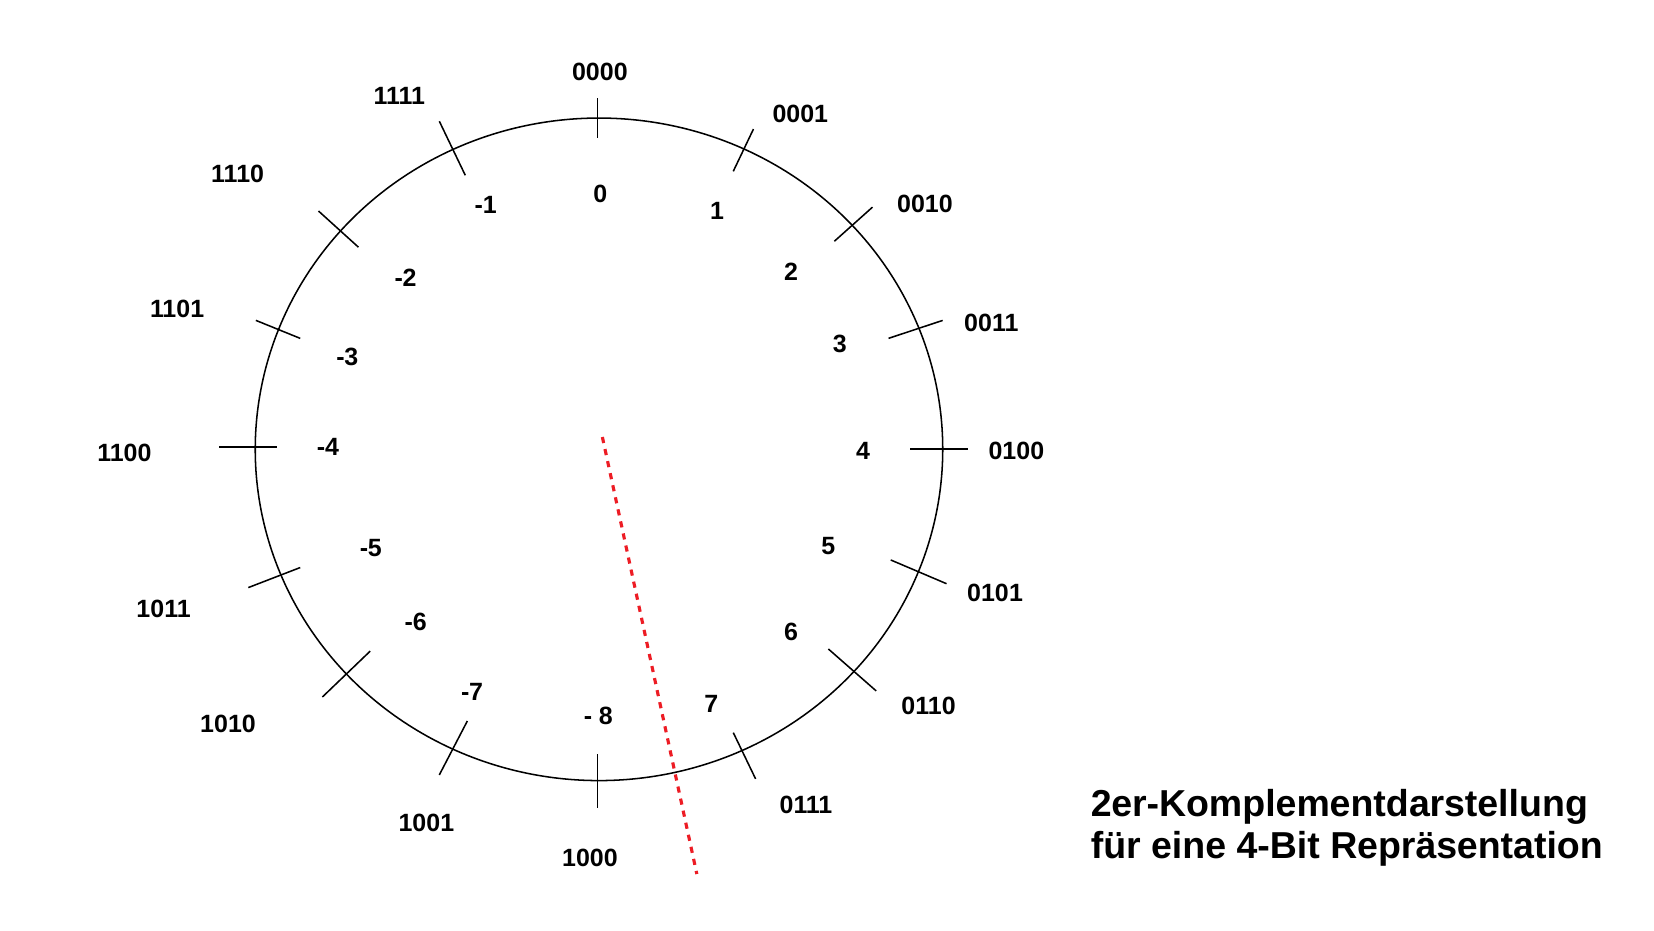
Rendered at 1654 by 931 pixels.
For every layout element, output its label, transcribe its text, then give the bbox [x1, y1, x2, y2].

text_box 1101 [135, 284, 220, 330]
text_box -7 [446, 668, 499, 714]
text_box -4 [302, 422, 354, 469]
text_box 0110 [886, 681, 971, 728]
text_box 0111 [764, 781, 848, 827]
text_box 1000 [547, 833, 634, 880]
text_box 0000 [557, 47, 643, 93]
text_box 1 [695, 187, 740, 233]
text_box -1 [459, 181, 512, 227]
text_box - 8 [568, 691, 628, 737]
text_box 1100 [82, 428, 167, 475]
text_box 1010 [185, 699, 272, 745]
text_box 7 [689, 679, 734, 726]
text_box 0001 [757, 89, 844, 136]
text_box 2er-Komplementdarstellung für eine 4-Bit Repräsentation [1075, 775, 1619, 875]
text_box 6 [769, 607, 814, 654]
text_box 5 [806, 522, 851, 568]
text_box 1001 [383, 798, 470, 845]
text_box 0011 [949, 298, 1034, 344]
text_box 0010 [882, 179, 968, 225]
text_box -5 [345, 524, 397, 570]
text_box 4 [841, 426, 886, 473]
text_box 1110 [196, 150, 280, 196]
text_box -3 [321, 333, 374, 379]
text_box 0100 [973, 426, 1060, 473]
text_box 1111 [358, 72, 440, 118]
text_box -2 [379, 253, 432, 299]
text_box 1011 [121, 584, 206, 630]
text_box -6 [389, 597, 442, 644]
text_box 3 [818, 319, 862, 366]
text_box 2 [769, 247, 814, 293]
text_box 0 [578, 169, 623, 216]
text_box 0101 [952, 568, 1038, 615]
